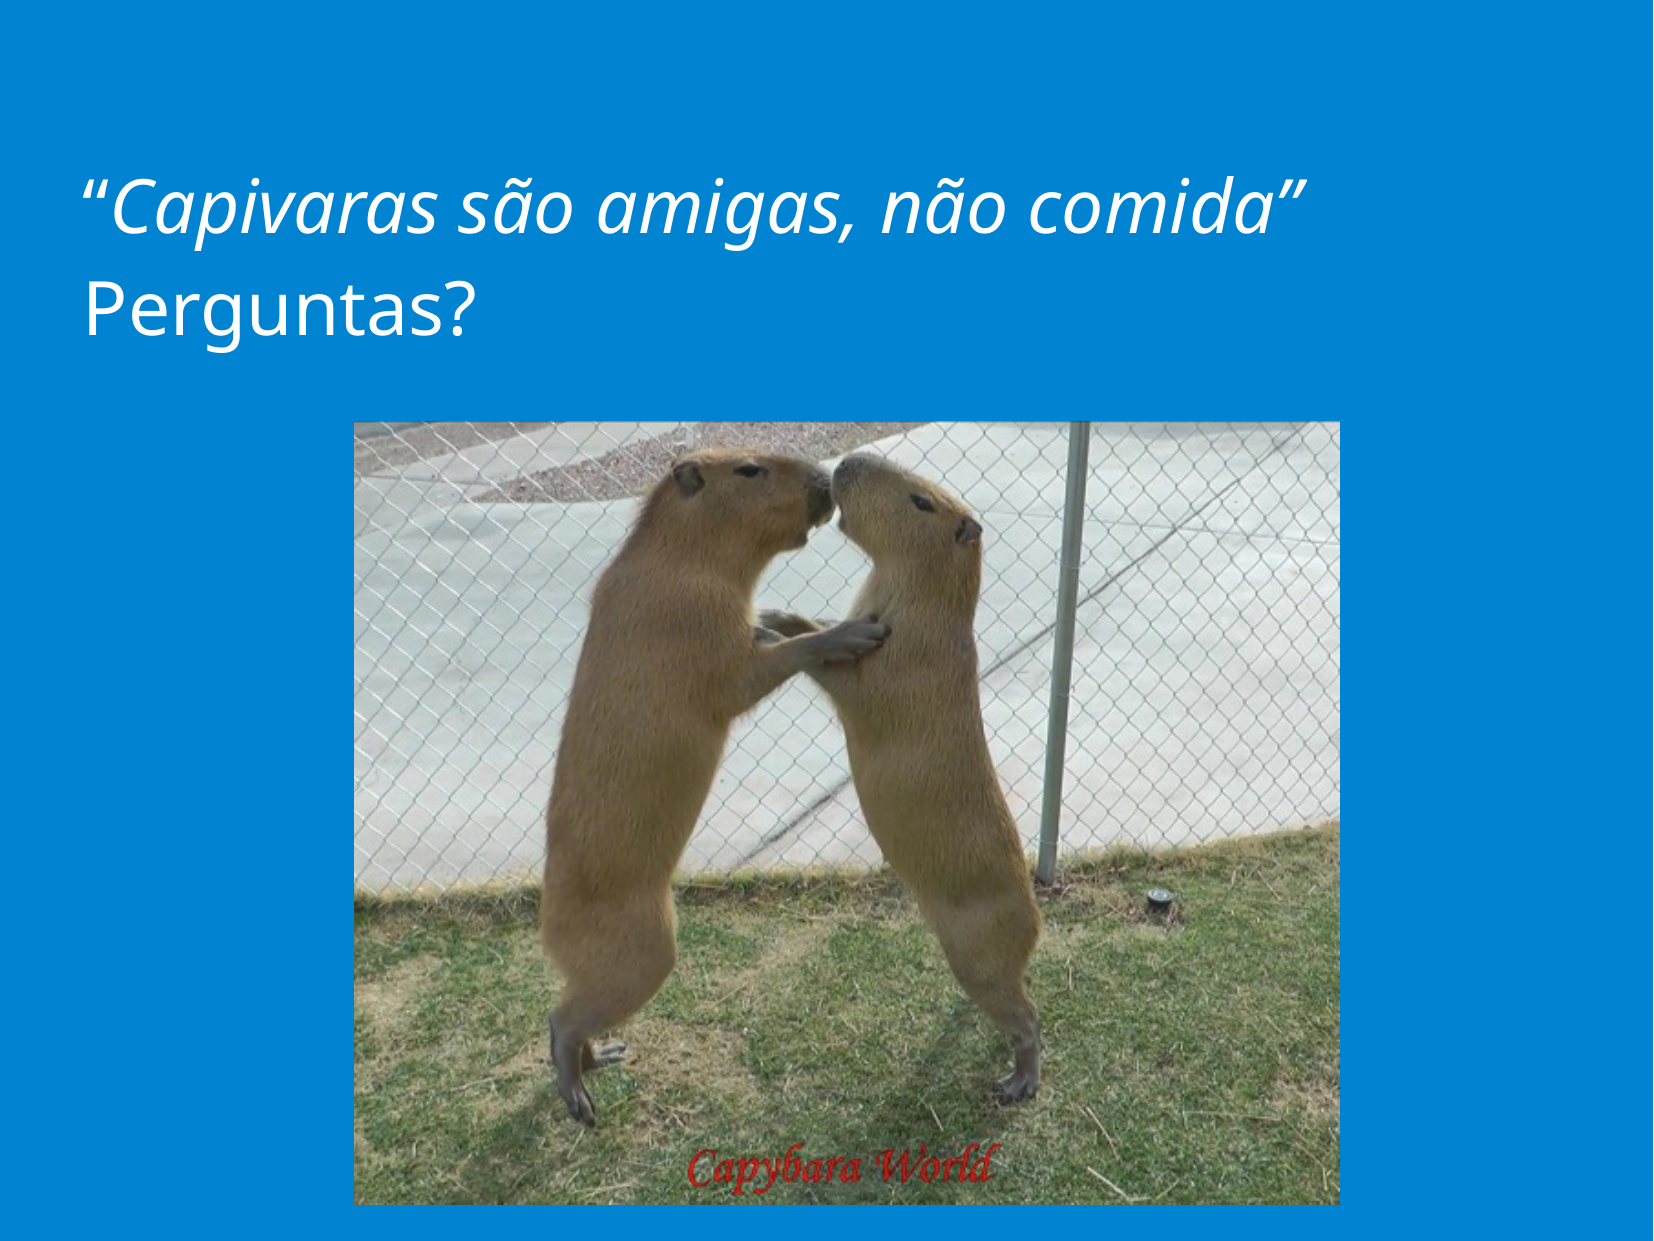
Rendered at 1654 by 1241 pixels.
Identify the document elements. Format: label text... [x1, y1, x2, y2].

title “Capivaras são amigas, não comida” Perguntas? [82, 155, 1571, 355]
picture [354, 421, 1340, 1205]
